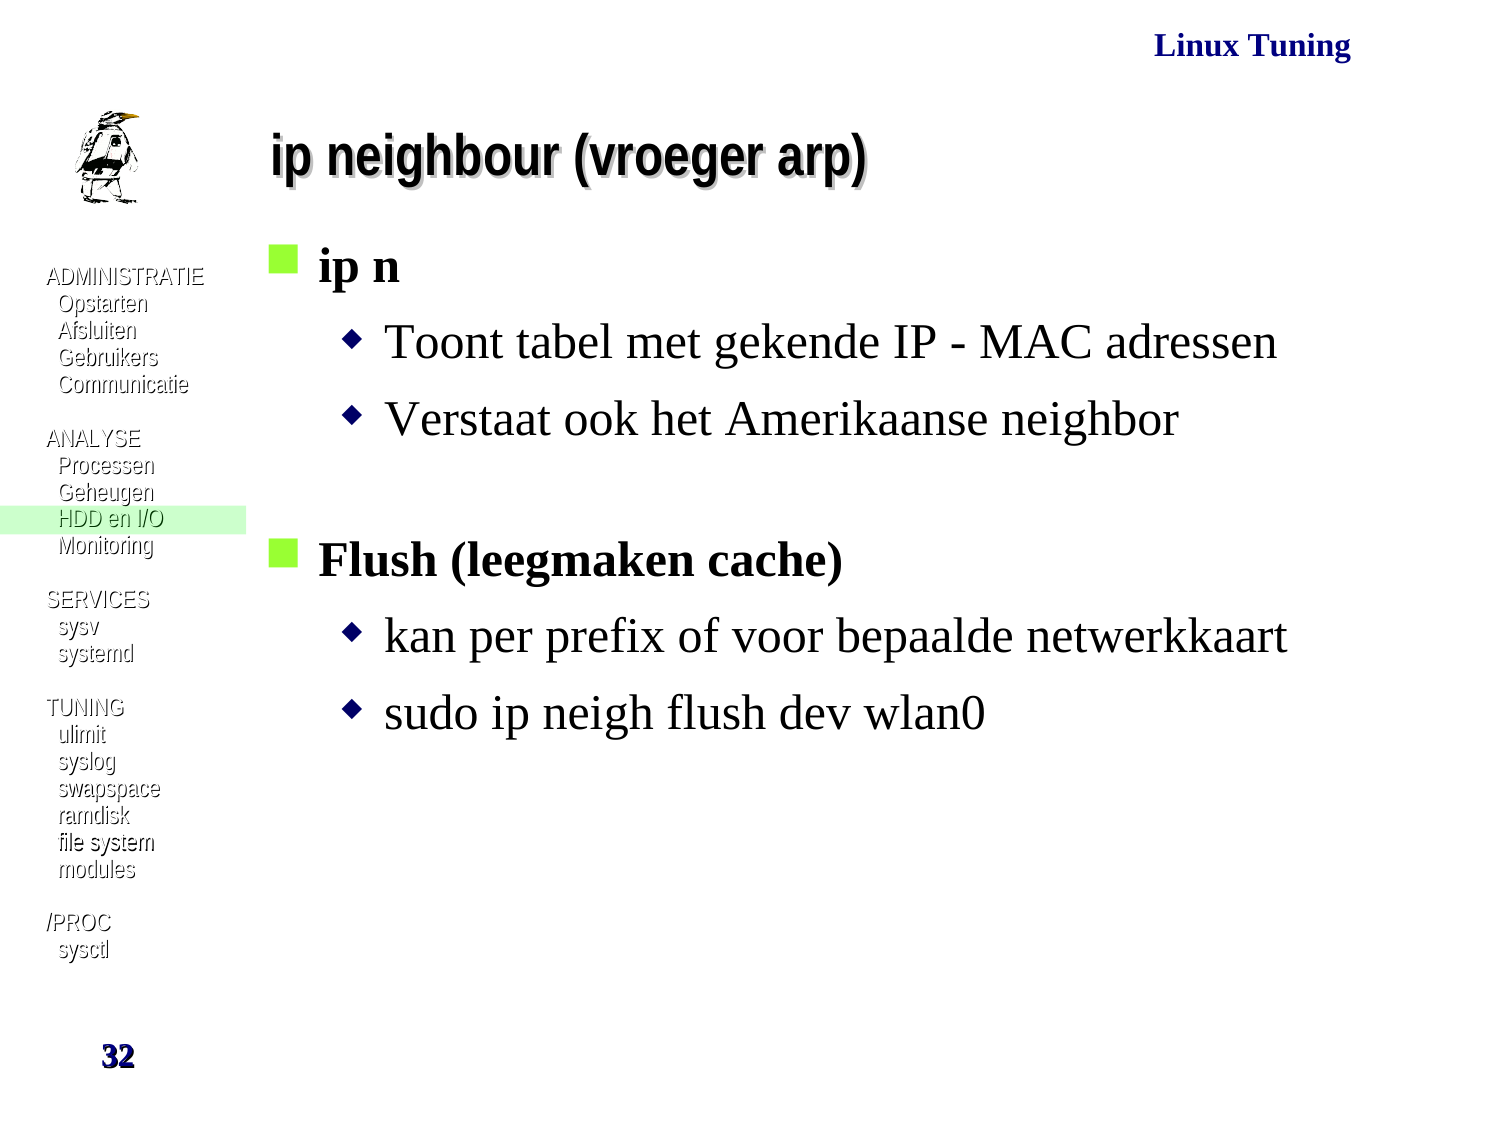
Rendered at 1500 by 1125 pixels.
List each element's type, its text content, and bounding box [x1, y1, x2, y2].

text_box [0, 505, 247, 535]
picture [57, 105, 143, 206]
list ip n Toont tabel met gekende IP - MAC adressen Verstaat ook het Amerikaanse neighbor Flush (leegmaken cache) kan per prefix of voor bepaalde netwerkkaart sudo ip neigh flush dev wlan0 [264, 229, 1486, 894]
title ip neighbour (vroeger arp) [270, 41, 1500, 250]
